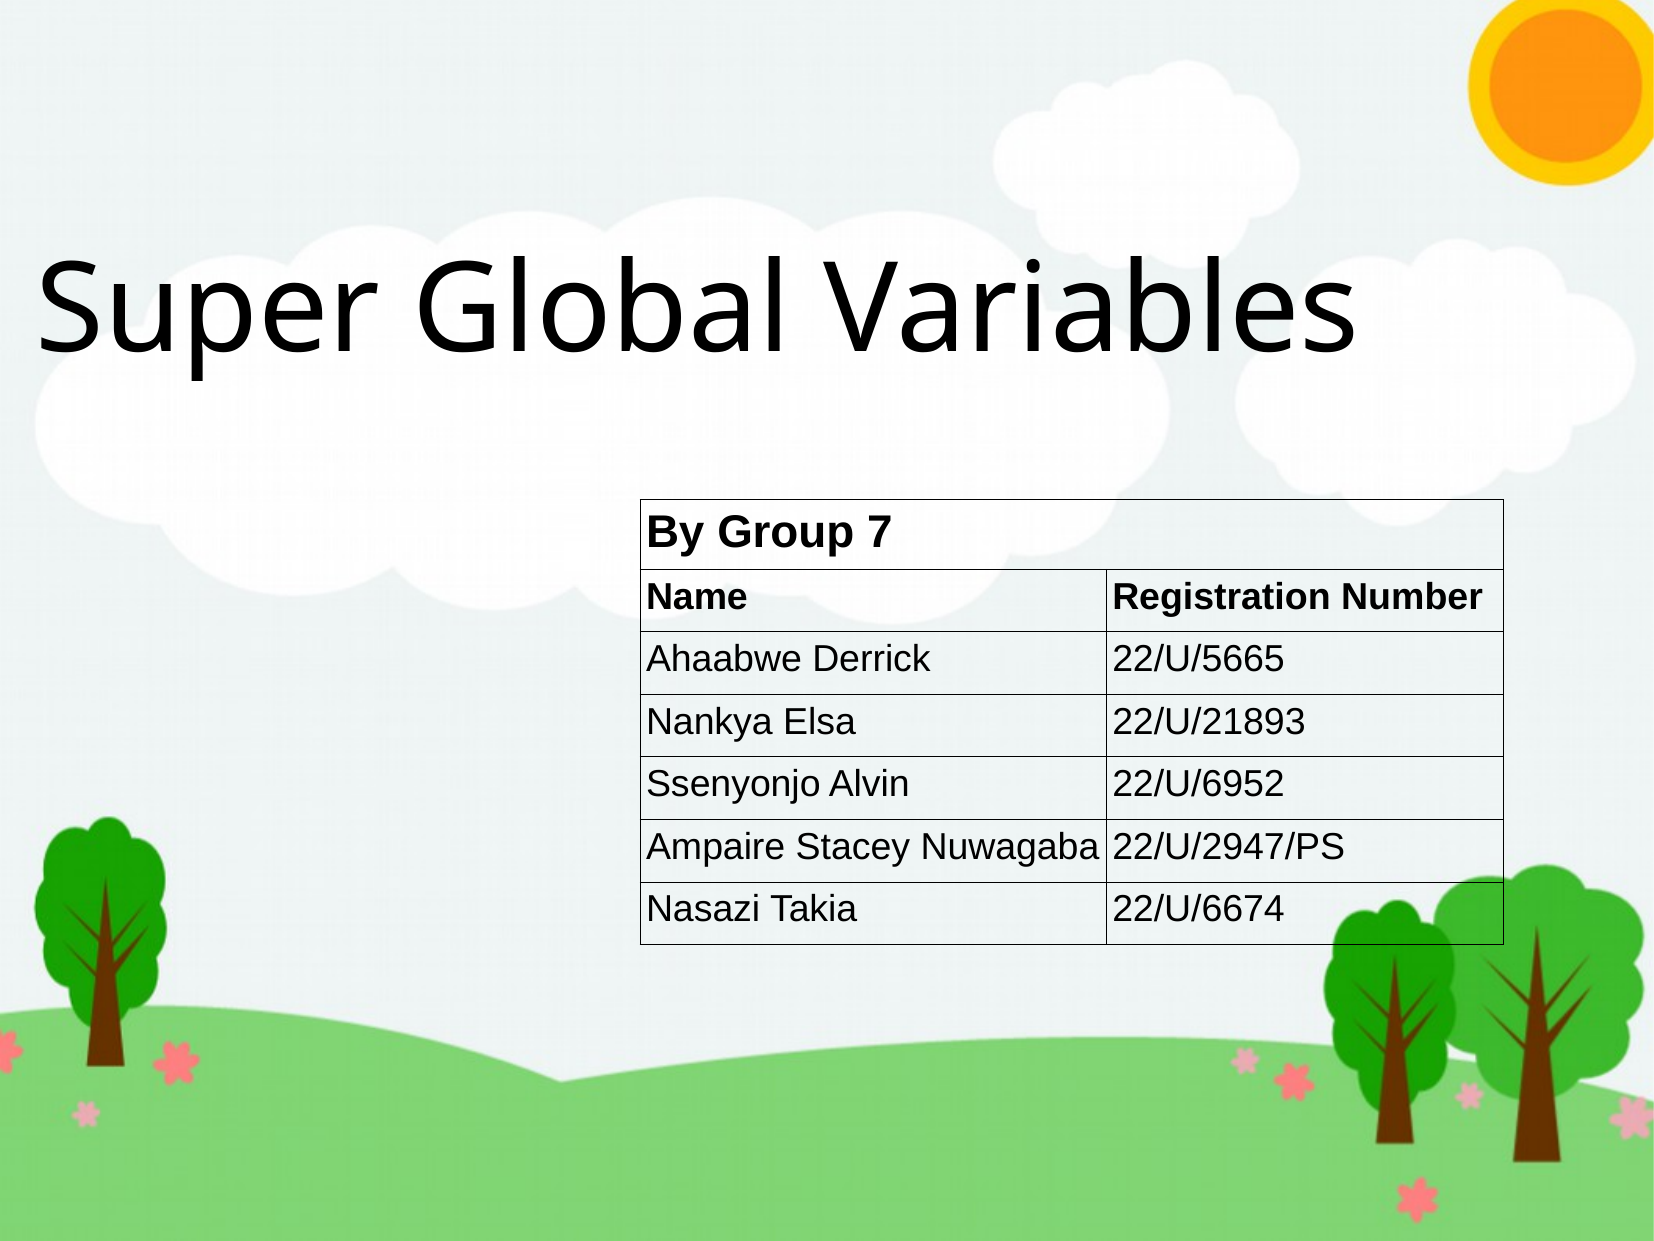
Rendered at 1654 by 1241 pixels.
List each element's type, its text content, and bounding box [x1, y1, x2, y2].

table_cell 22/U/21893 [1107, 695, 1503, 756]
title Super Global Variables [35, 156, 1501, 451]
table_cell 22/U/6674 [1107, 883, 1503, 944]
table_cell 22/U/5665 [1107, 632, 1503, 694]
table_cell Name [641, 570, 1106, 631]
table_header By Group 7 [641, 500, 1503, 569]
table_cell Nankya Elsa [641, 695, 1106, 756]
table_cell Ssenyonjo Alvin [641, 757, 1106, 819]
table_cell Registration Number [1107, 570, 1503, 631]
table_cell Ampaire Stacey Nuwagaba [641, 820, 1106, 882]
picture [0, 0, 1654, 1241]
table_cell 22/U/6952 [1107, 757, 1503, 819]
table_cell 22/U/2947/PS [1107, 820, 1503, 882]
table_cell Ahaabwe Derrick [641, 632, 1106, 694]
table_cell Nasazi Takia [641, 883, 1106, 944]
